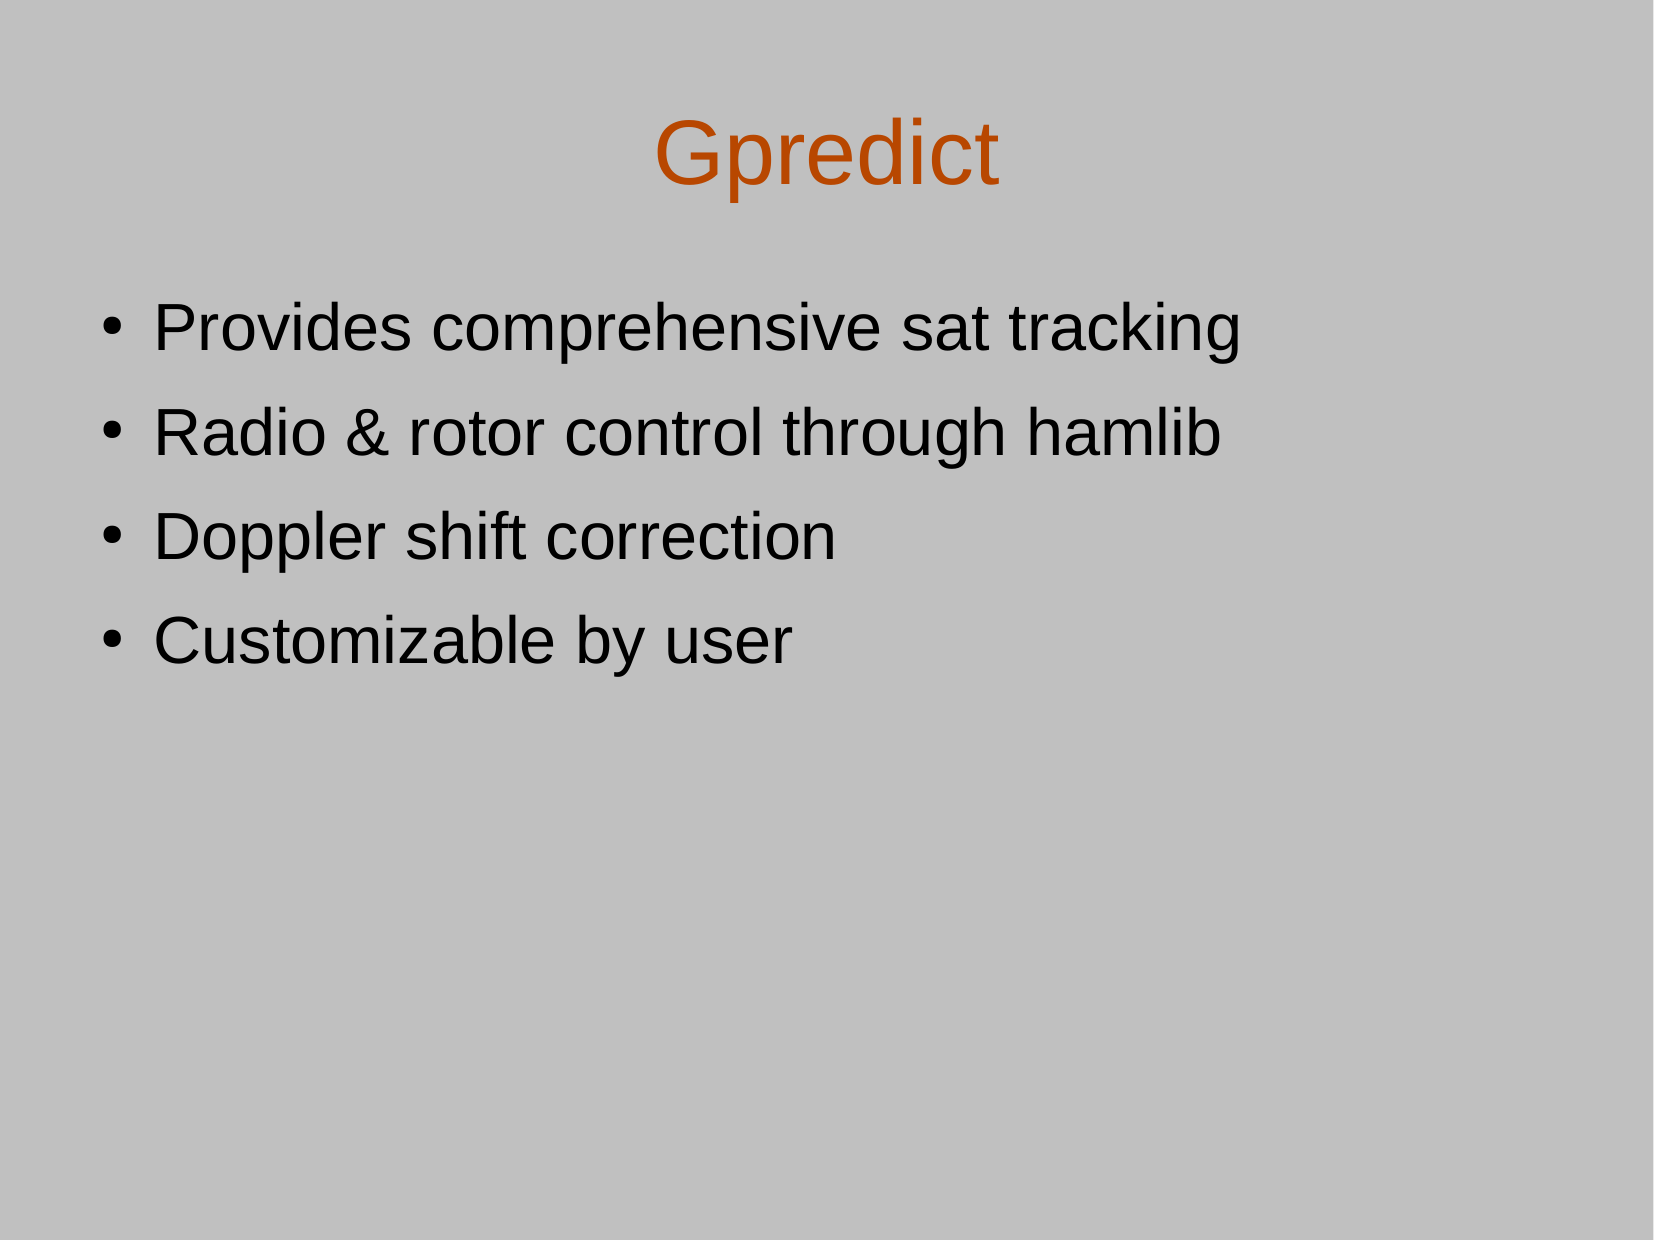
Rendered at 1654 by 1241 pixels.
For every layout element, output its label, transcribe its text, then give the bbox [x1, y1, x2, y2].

list Provides comprehensive sat tracking Radio & rotor control through hamlib Doppler shift correction Customizable by user [82, 290, 1538, 1010]
title Gpredict [82, 49, 1571, 257]
